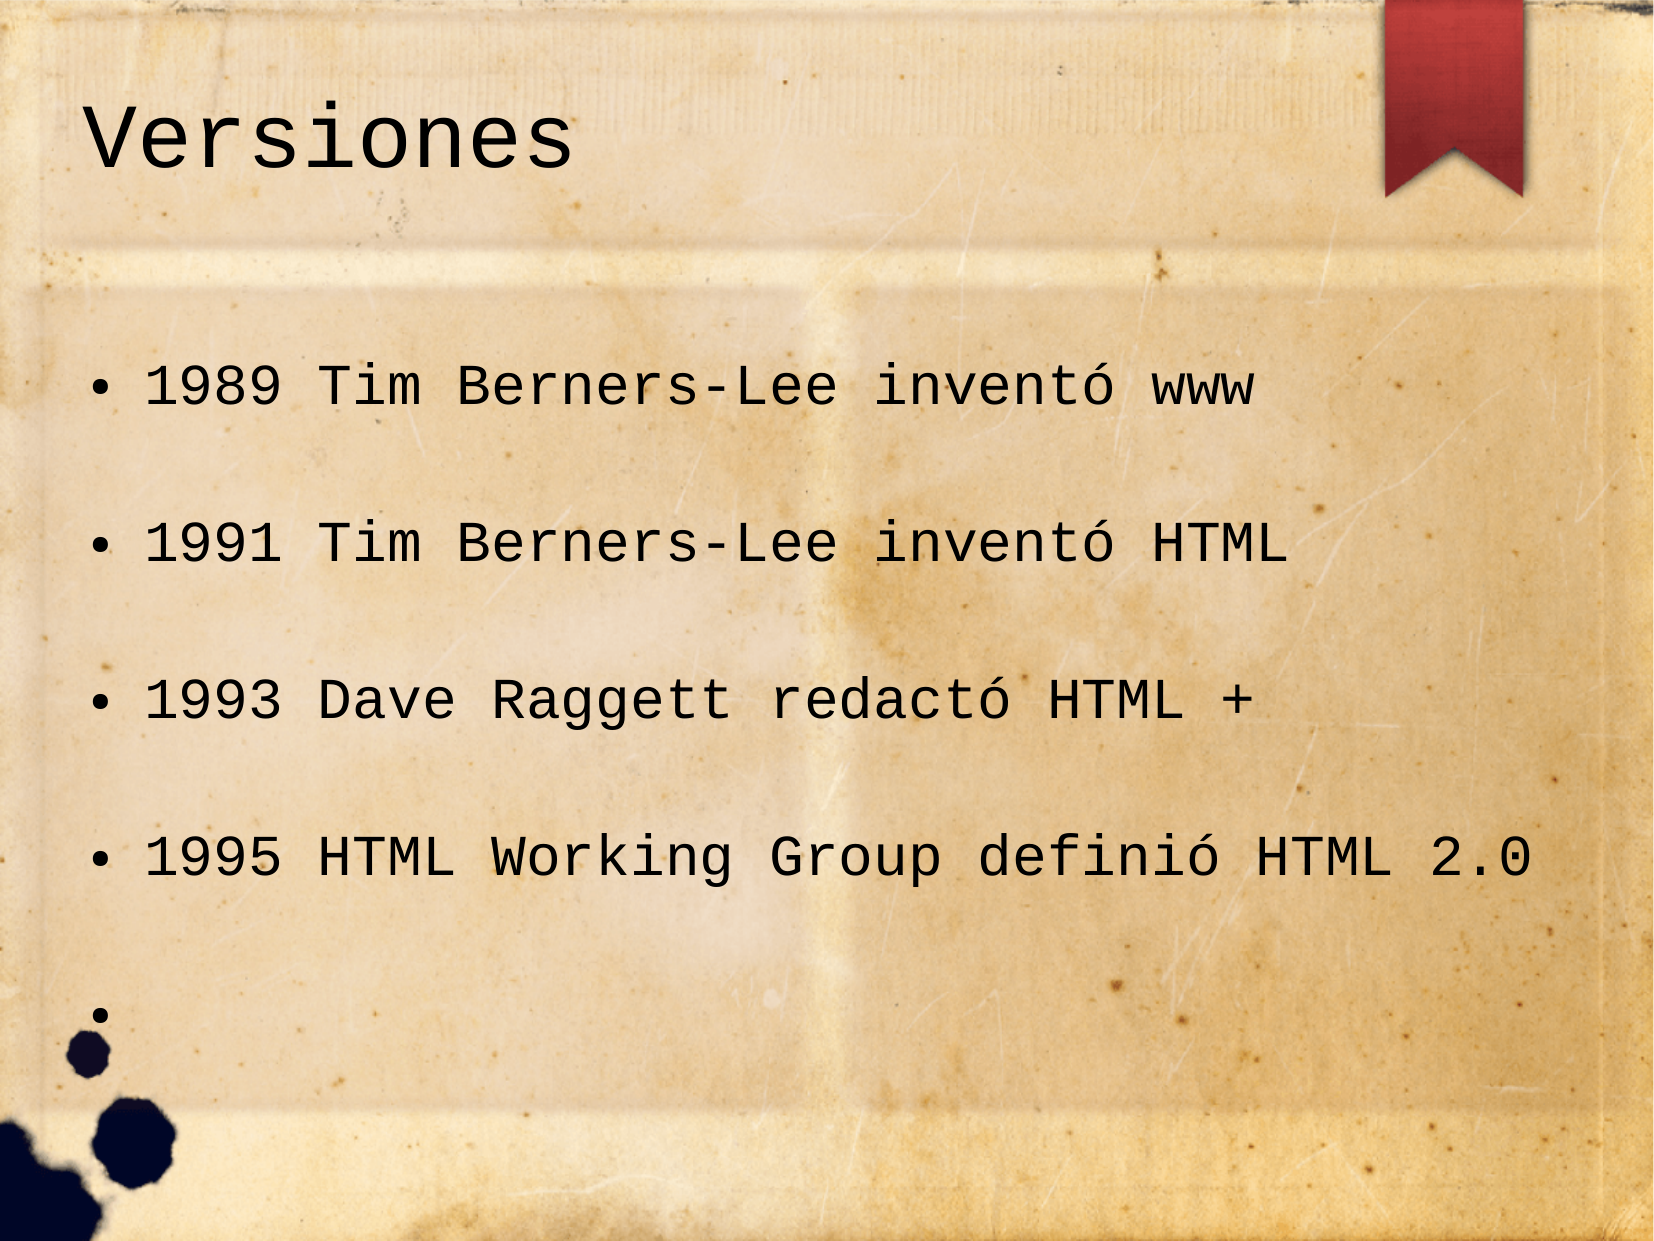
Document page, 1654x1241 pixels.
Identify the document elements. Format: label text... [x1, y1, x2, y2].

list 1989 Tim Berners-Lee inventó www 1991 Tim Berners-Lee inventó HTML 1993 Dave Raggett redactó HTML + 1995 HTML Working Group definió HTML 2.0 [82, 290, 1538, 1010]
picture [0, 0, 1654, 1241]
title Versiones [82, 49, 1347, 237]
